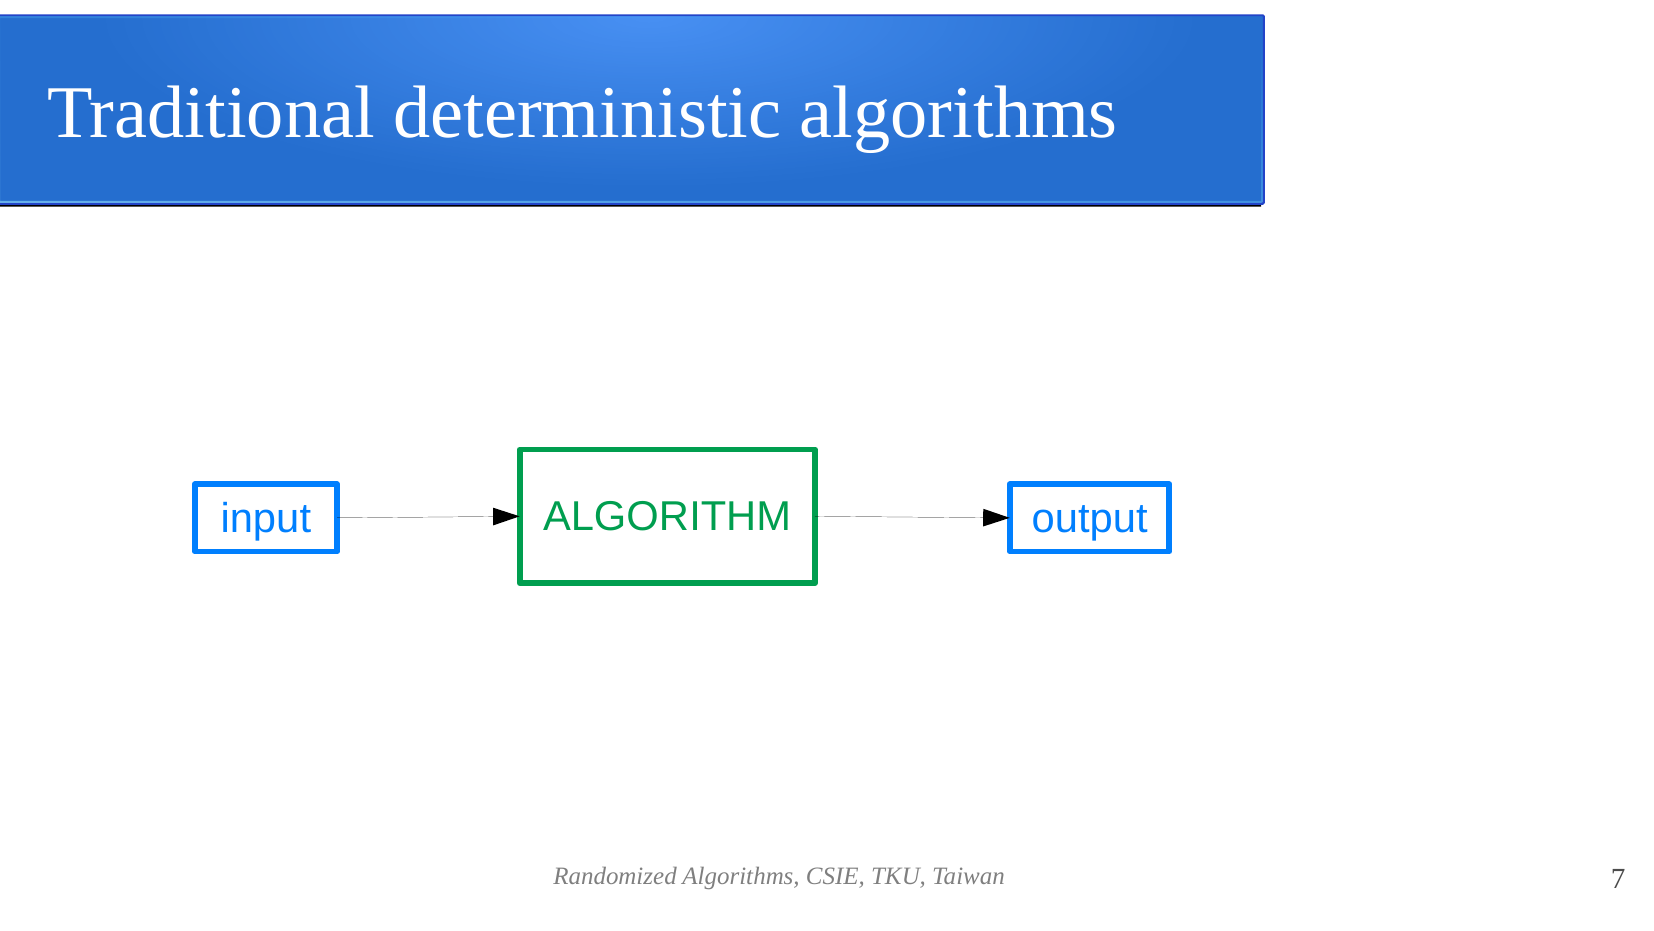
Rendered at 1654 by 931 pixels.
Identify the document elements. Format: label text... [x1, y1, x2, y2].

title Traditional deterministic algorithms [47, 35, 1199, 189]
text_box output [1009, 484, 1170, 552]
text_box ALGORITHM [519, 449, 815, 584]
text_box input [194, 484, 338, 552]
